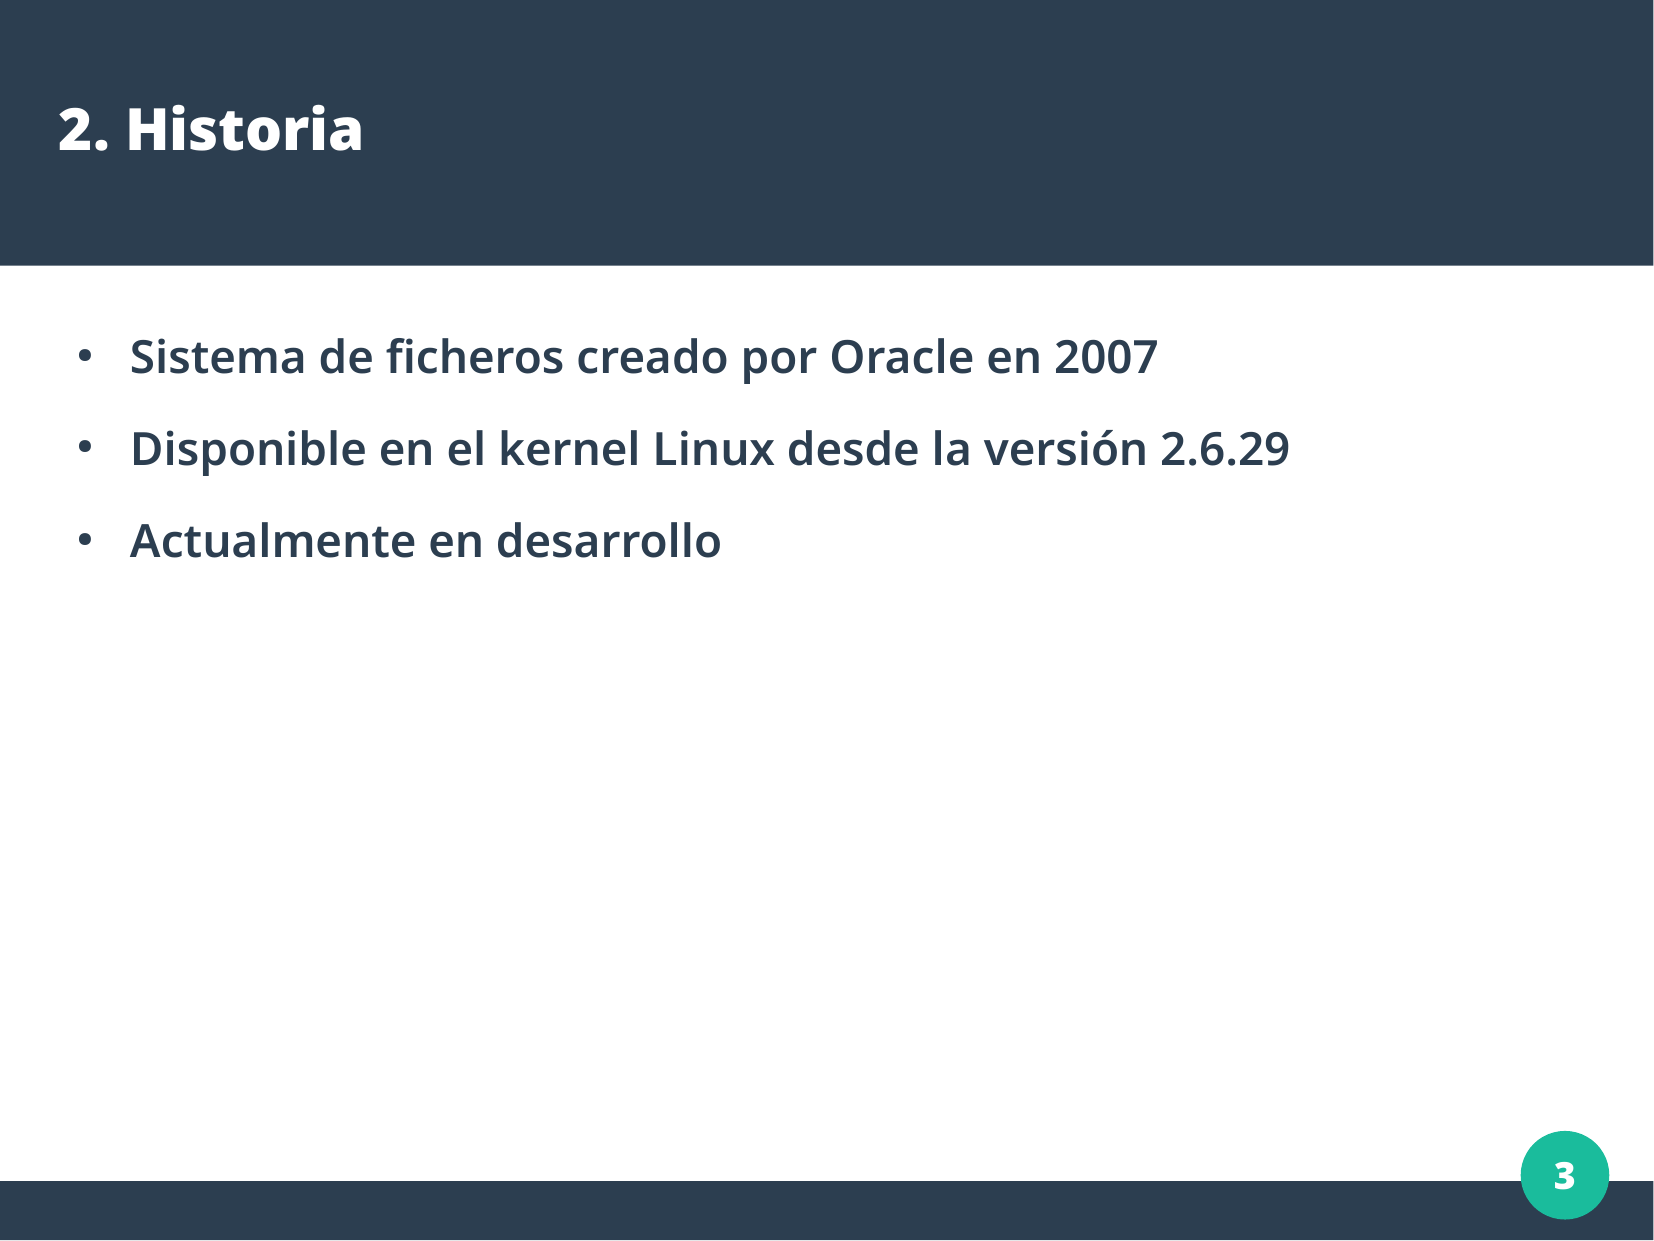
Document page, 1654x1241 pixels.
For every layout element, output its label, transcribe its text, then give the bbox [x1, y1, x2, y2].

list Sistema de ficheros creado por Oracle en 2007 Disponible en el kernel Linux desde la versión 2.6.29 Actualmente en desarrollo [59, 324, 1595, 1152]
title 2. Historia [59, 49, 1595, 207]
